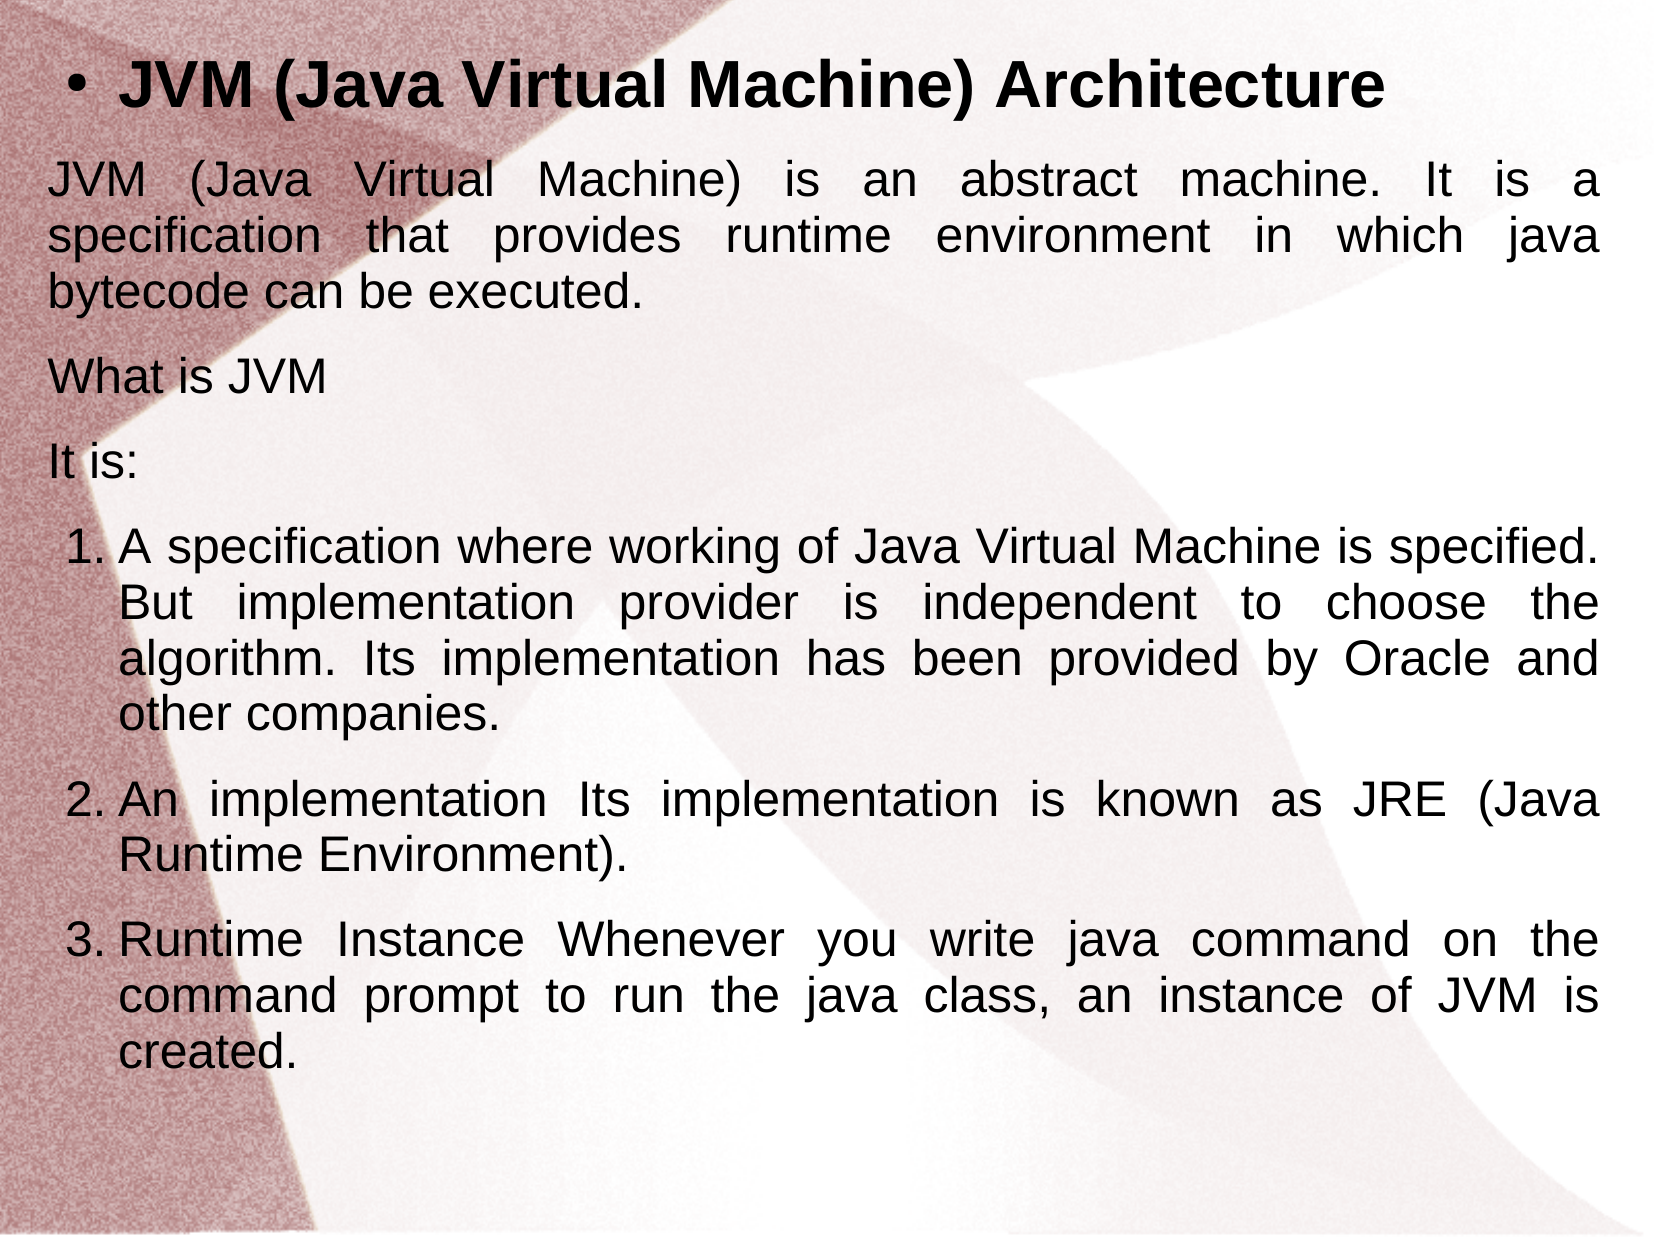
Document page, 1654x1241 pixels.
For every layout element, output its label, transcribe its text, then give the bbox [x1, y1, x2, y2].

picture [0, 0, 1654, 1241]
list JVM (Java Virtual Machine) Architecture JVM (Java Virtual Machine) is an abstract machine. It is a specification that provides runtime environment in which java bytecode can be executed. What is JVM It is: A specification where working of Java Virtual Machine is specified. But implementation provider is independent to choose the algorithm. Its implementation has been provided by Oracle and other companies. An implementation Its implementation is known as JRE (Java Runtime Environment). Runtime Instance Whenever you write java command on the command prompt to run the java class, an instance of JVM is created. [47, 47, 1601, 1205]
